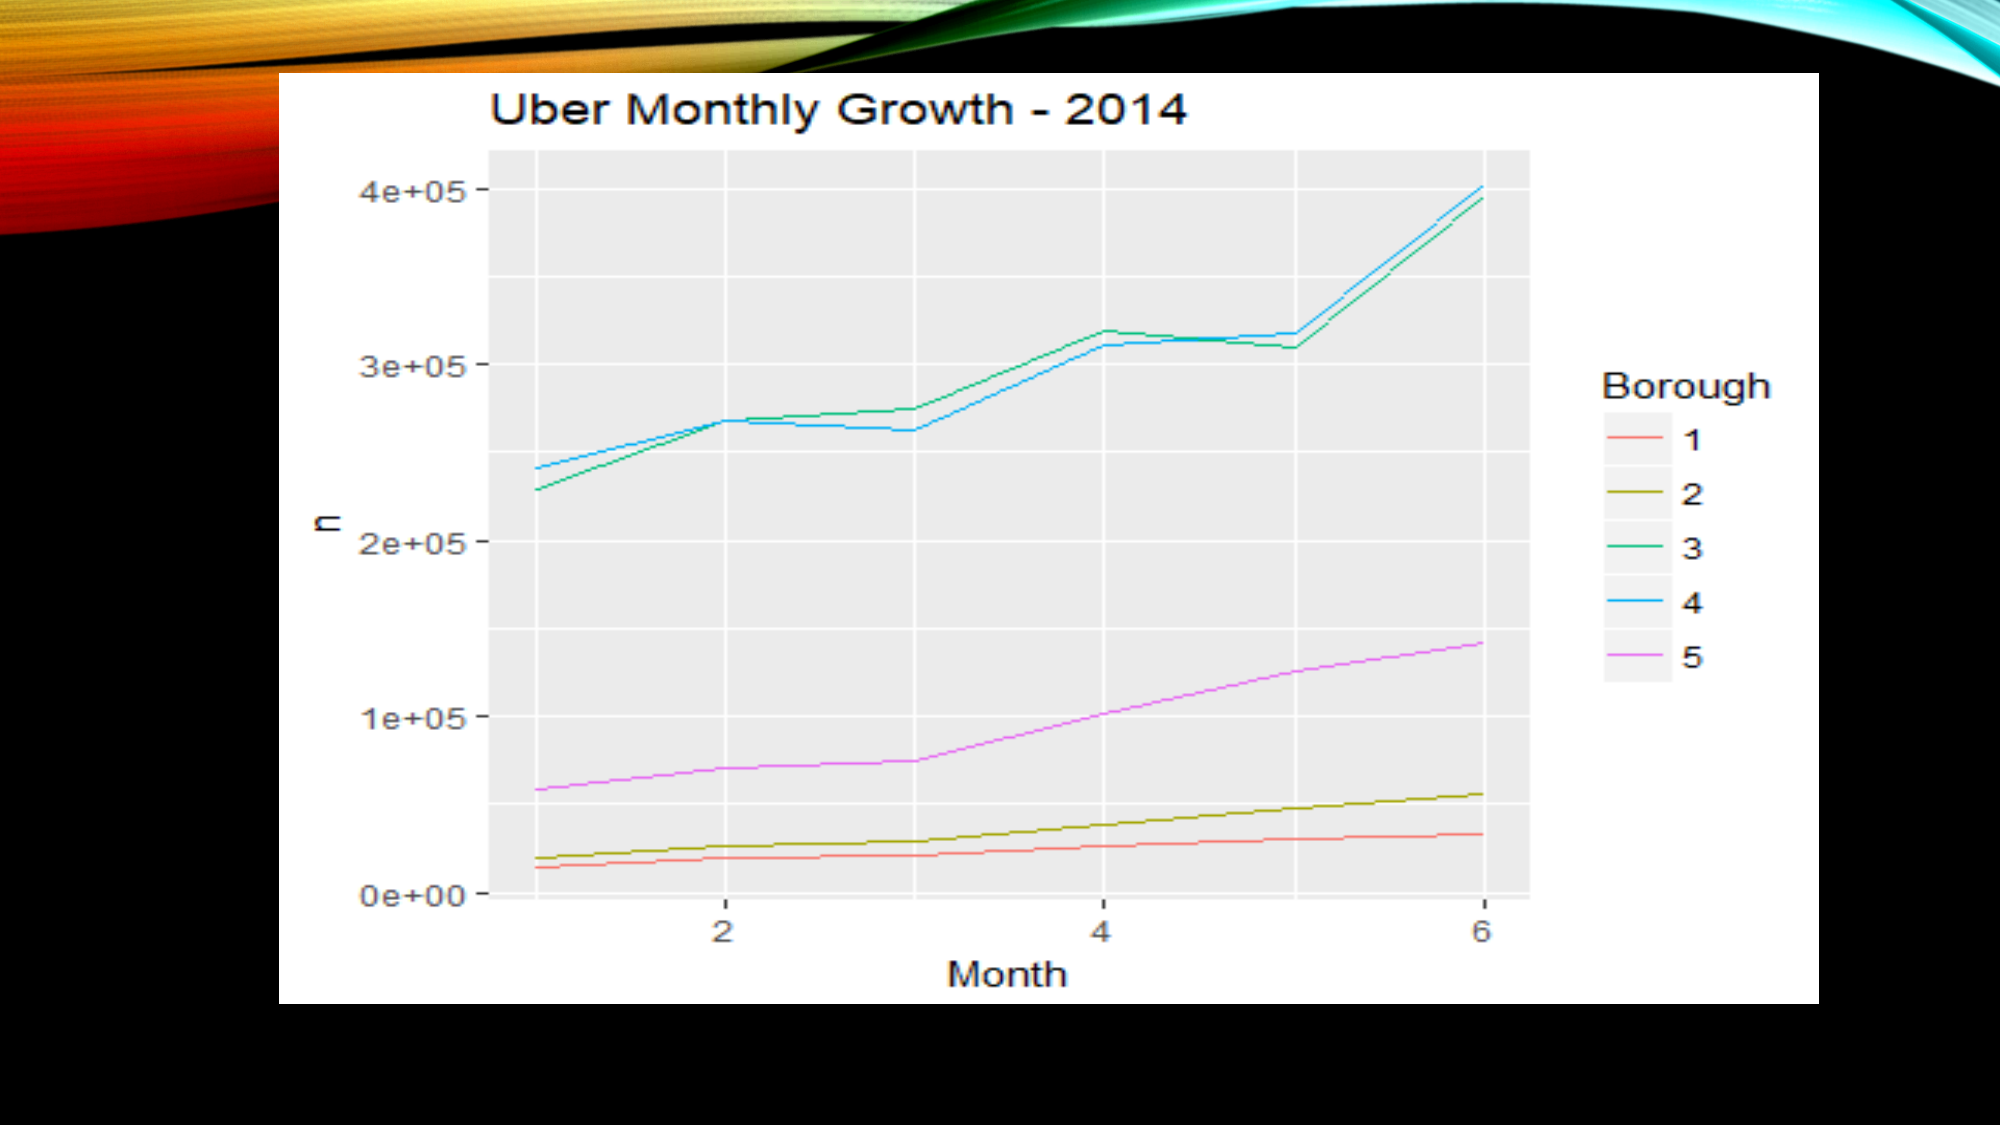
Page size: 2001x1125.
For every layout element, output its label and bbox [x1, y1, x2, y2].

picture [279, 73, 1819, 1004]
